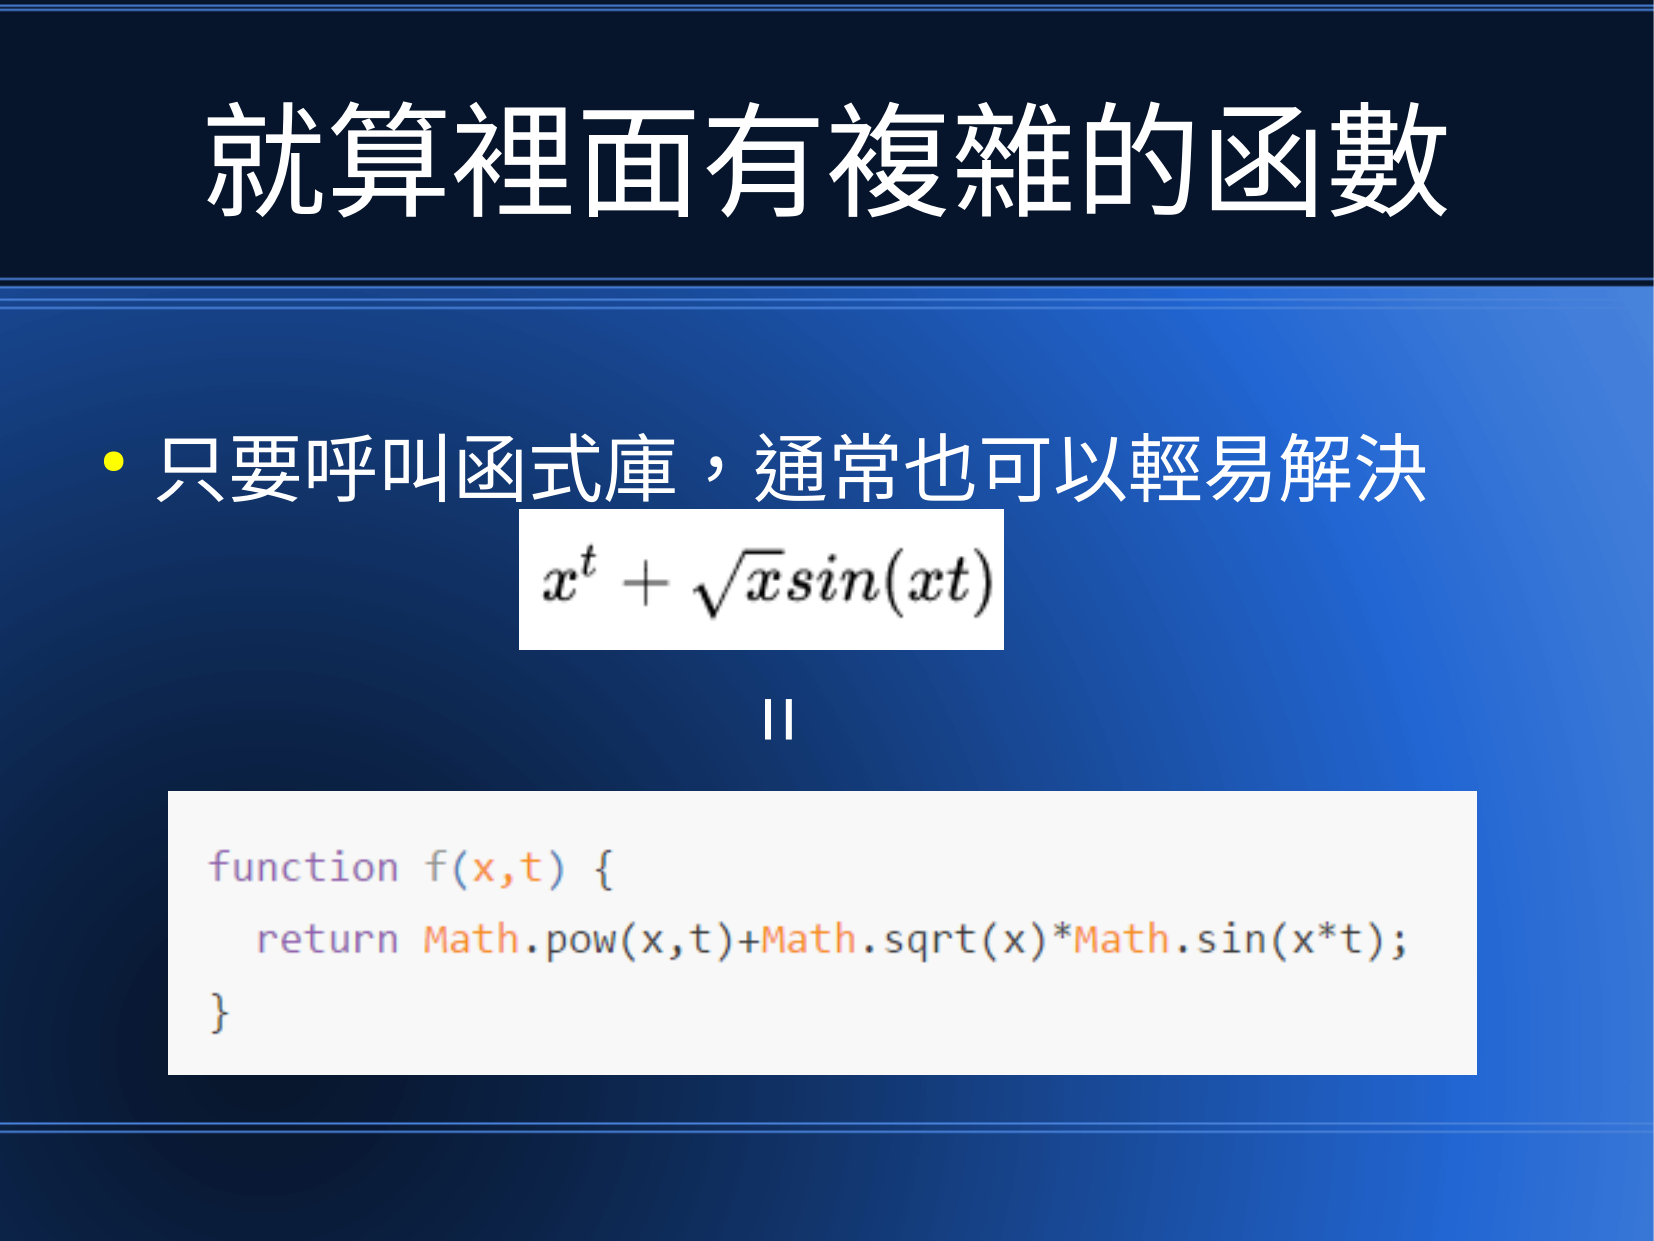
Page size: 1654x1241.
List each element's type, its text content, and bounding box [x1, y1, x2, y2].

picture [0, 0, 1654, 1241]
picture [519, 509, 1004, 650]
text_box = [708, 680, 835, 745]
title 就算裡面有複雜的函數 [82, 49, 1571, 257]
list 只要呼叫函式庫，通常也可以輕易解決 [82, 355, 1571, 1241]
picture [168, 791, 1477, 1075]
